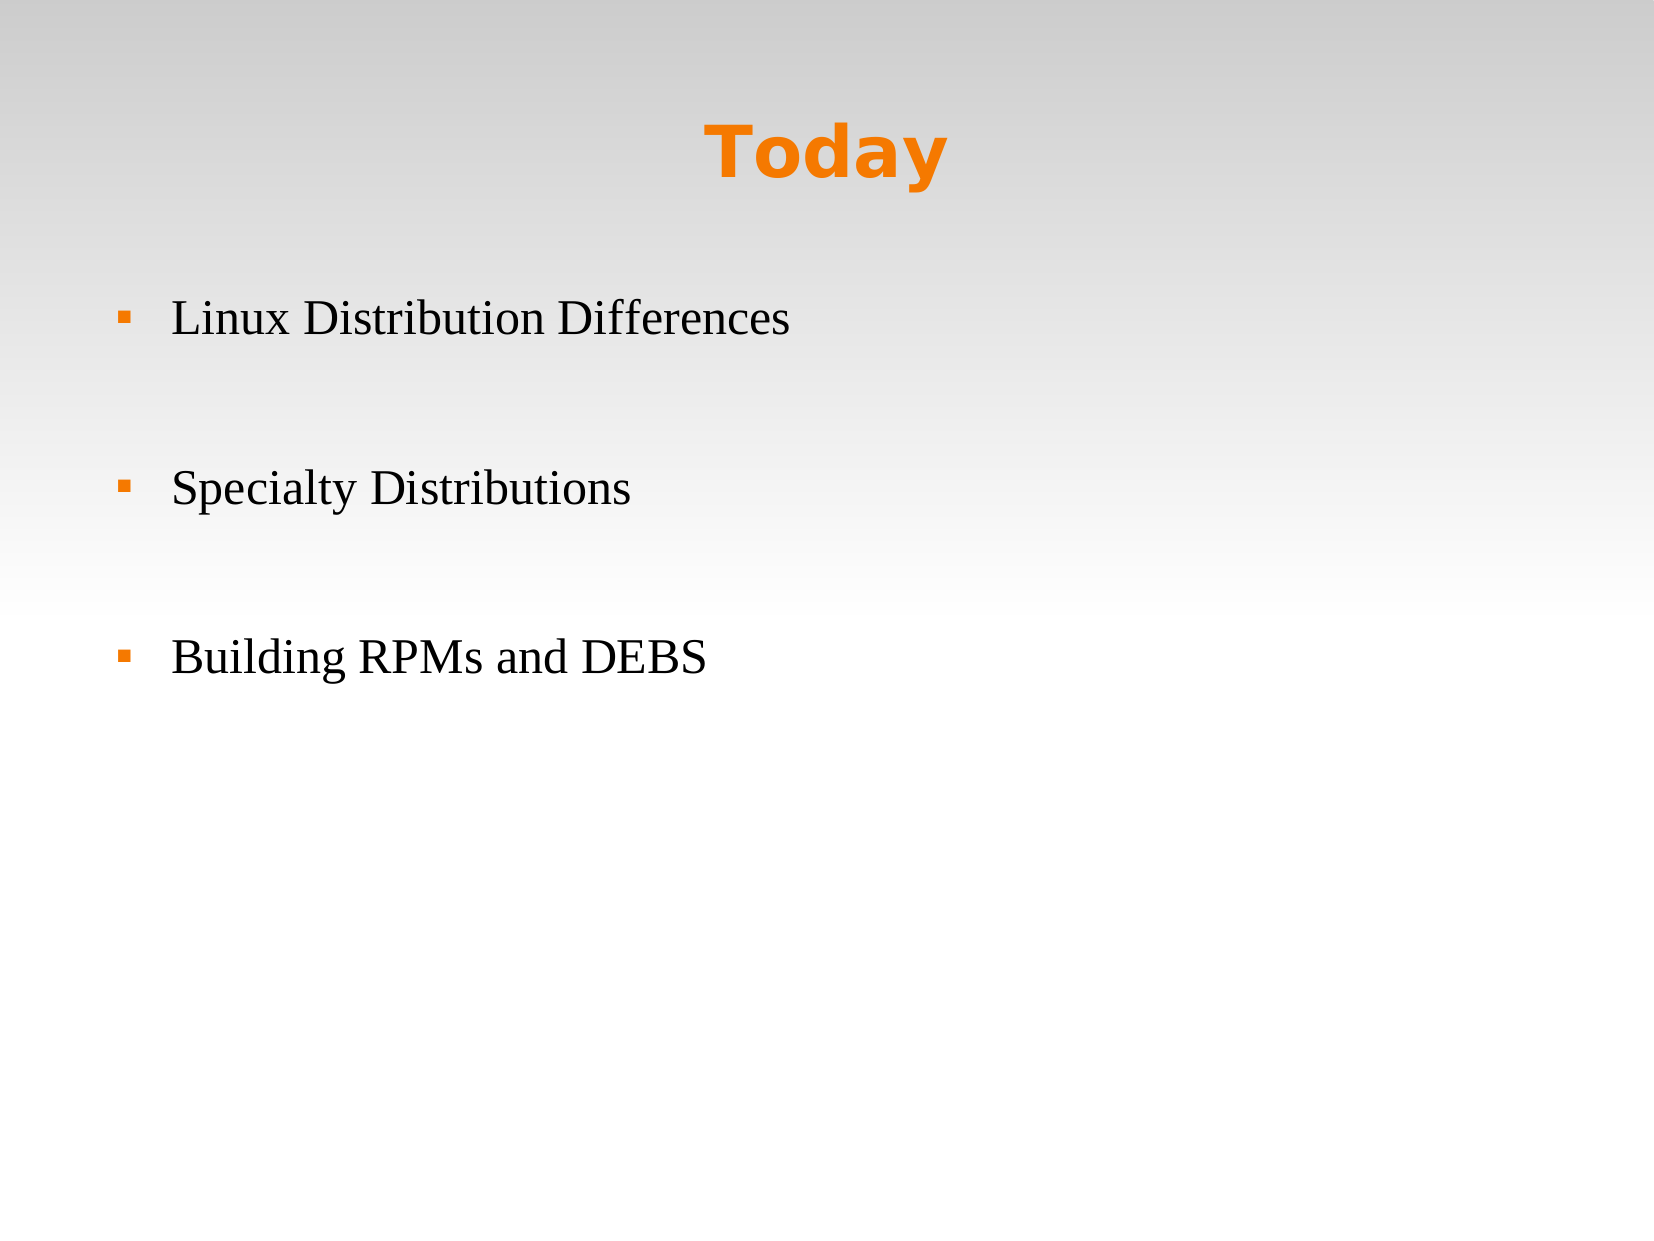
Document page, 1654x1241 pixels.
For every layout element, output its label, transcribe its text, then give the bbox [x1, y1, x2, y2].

list Linux Distribution Differences Specialty Distributions Building RPMs and DEBS [82, 290, 1571, 1094]
title Today [82, 49, 1571, 257]
